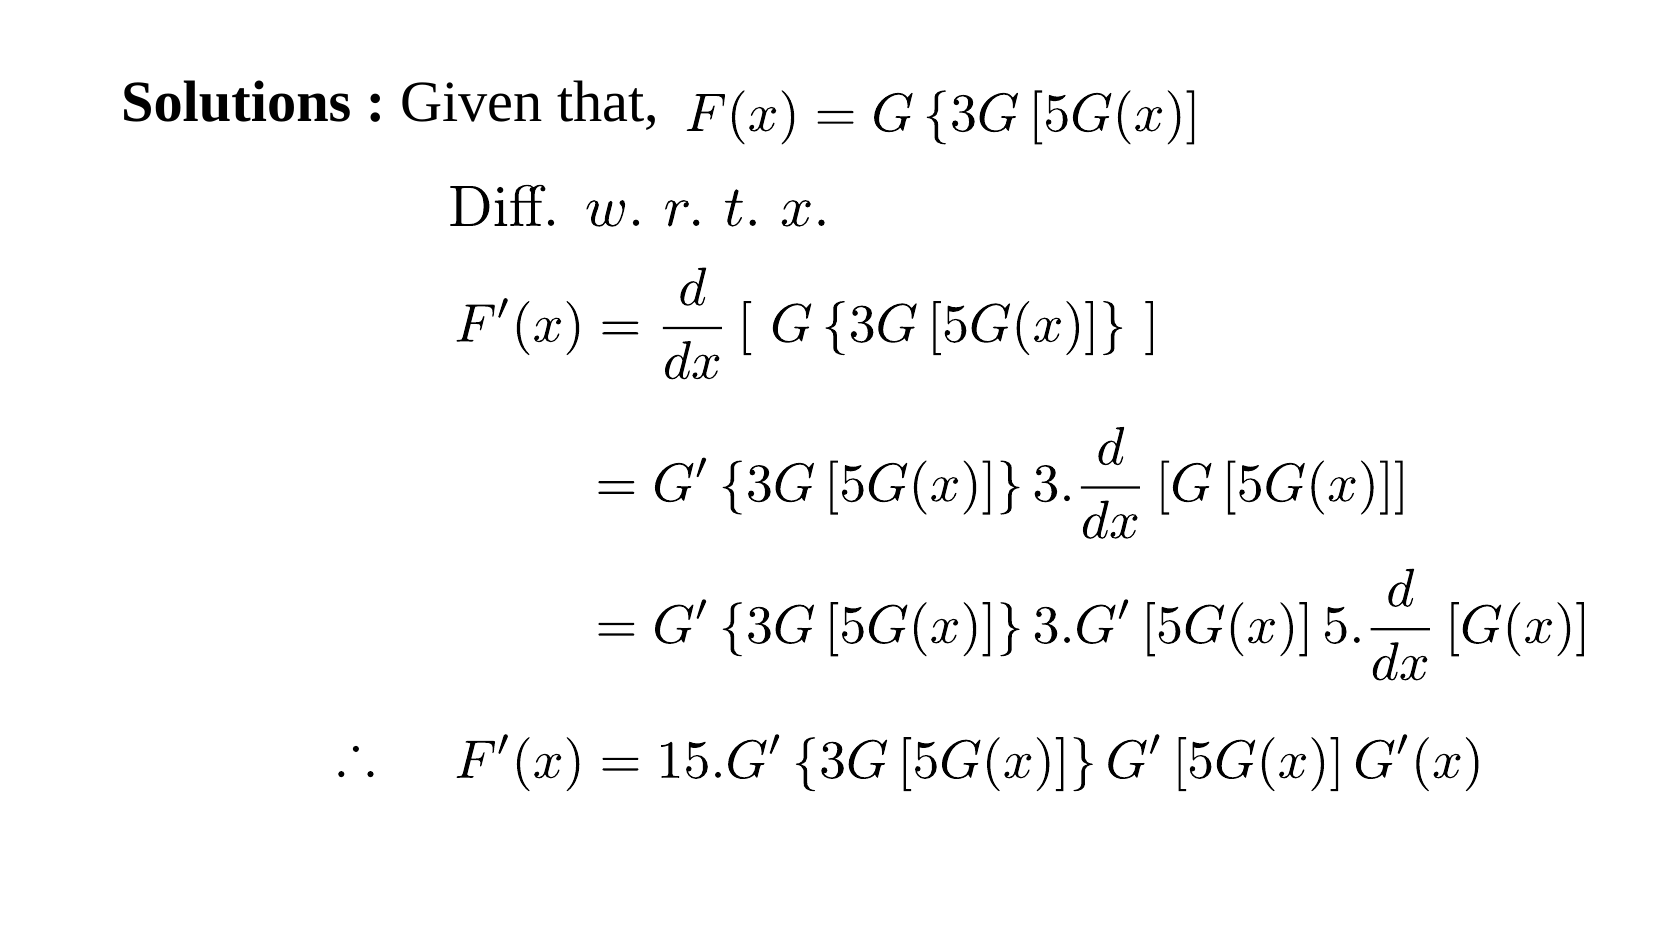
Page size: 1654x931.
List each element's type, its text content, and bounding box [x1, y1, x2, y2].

text_box [598, 568, 1584, 681]
title Solutions : Given that, [47, 37, 1607, 886]
text_box [450, 184, 825, 227]
text_box [456, 734, 1479, 792]
text_box [456, 267, 1153, 380]
text_box [686, 90, 1195, 145]
text_box [597, 426, 1403, 539]
text_box [338, 745, 374, 778]
